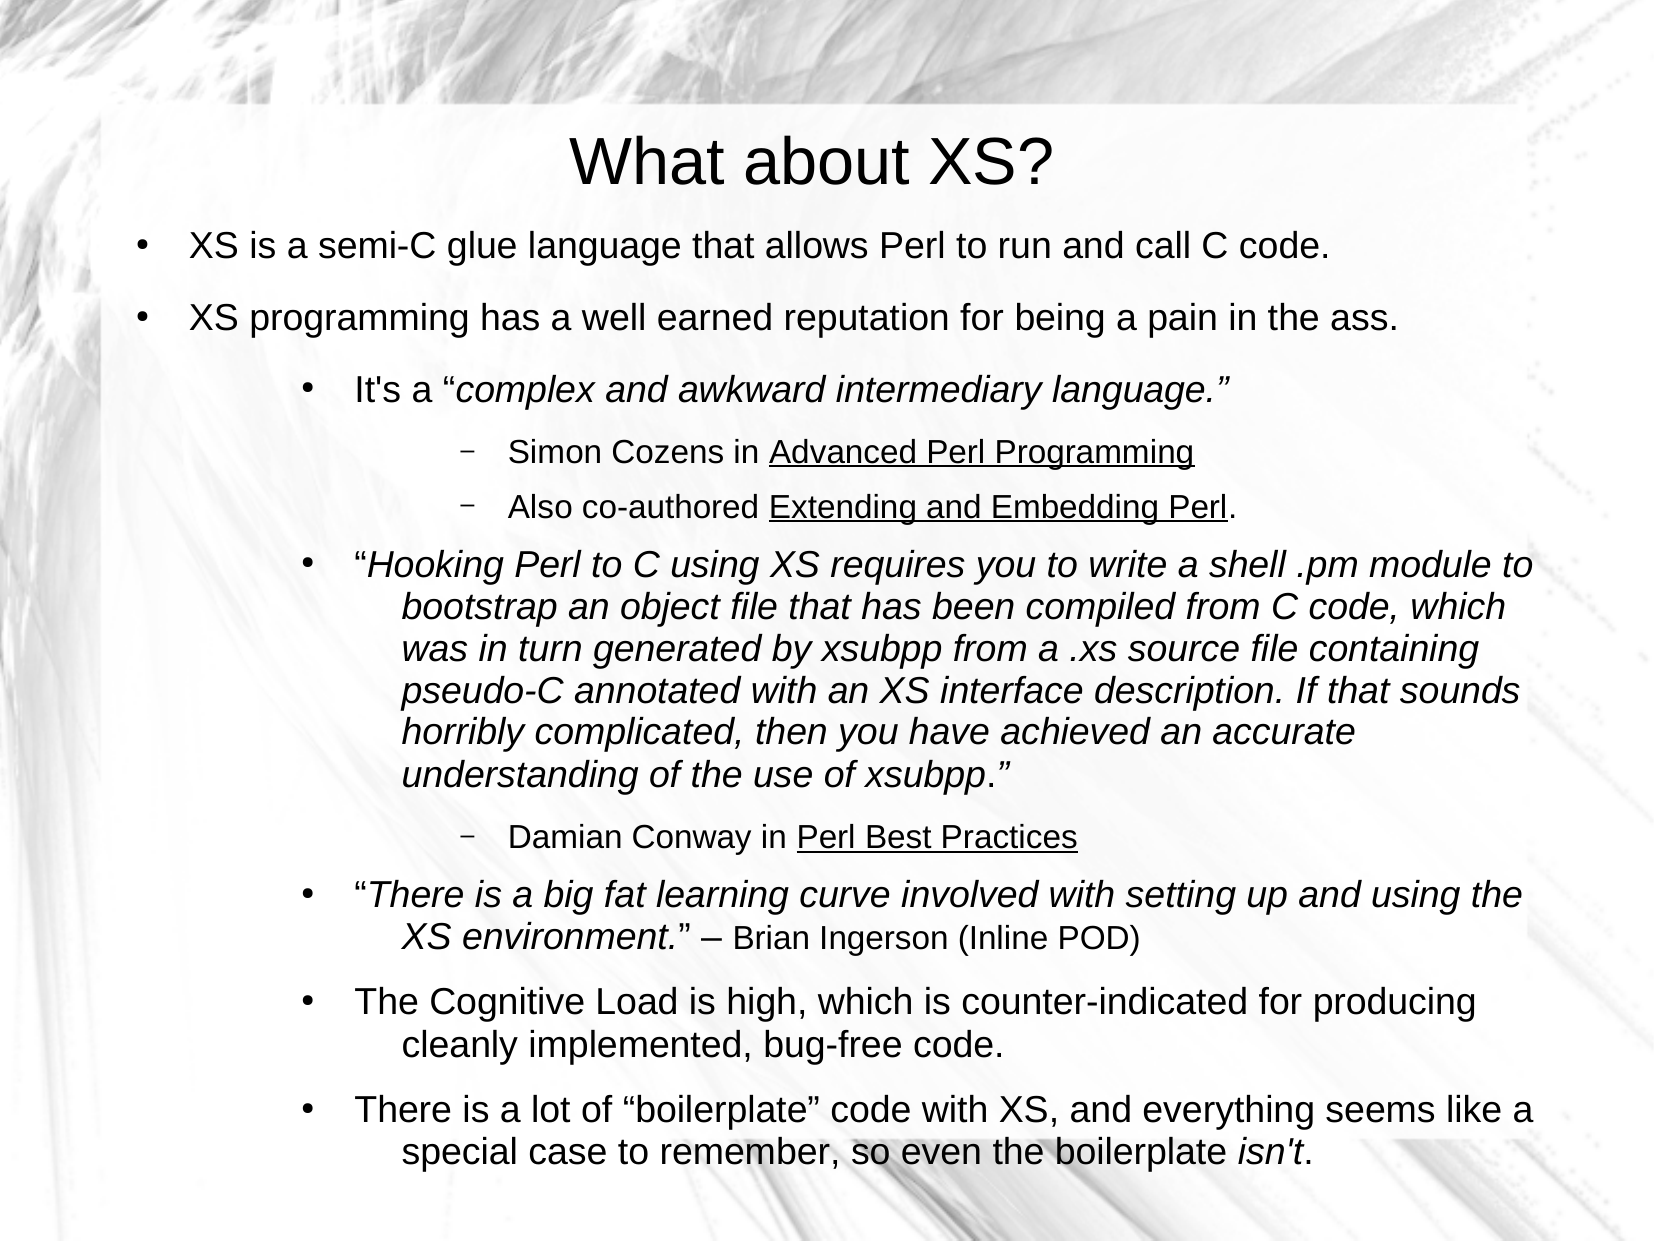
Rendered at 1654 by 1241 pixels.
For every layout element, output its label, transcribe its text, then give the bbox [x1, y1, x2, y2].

title What about XS? [118, 112, 1506, 211]
picture [0, 0, 1654, 1241]
list XS is a semi-C glue language that allows Perl to run and call C code. XS programming has a well earned reputation for being a pain in the ass. It's a “complex and awkward intermediary language.” Simon Cozens in Advanced Perl Programming Also co-authored Extending and Embedding Perl. “Hooking Perl to C using XS requires you to write a shell .pm module to bootstrap an object file that has been compiled from C code, which was in turn generated by xsubpp from a .xs source file containing pseudo-C annotated with an XS interface description. If that sounds horribly complicated, then you have achieved an accurate understanding of the use of xsubpp.” Damian Conway in Perl Best Practices “There is a big fat learning curve involved with setting up and using the XS environment.” – Brian Ingerson (Inline POD) The Cognitive Load is high, which is counter-indicated for producing cleanly implemented, bug-free code. There is a lot of “boilerplate” code with XS, and everything seems like a special case to remember, so even the boilerplate isn't. [118, 225, 1571, 1241]
